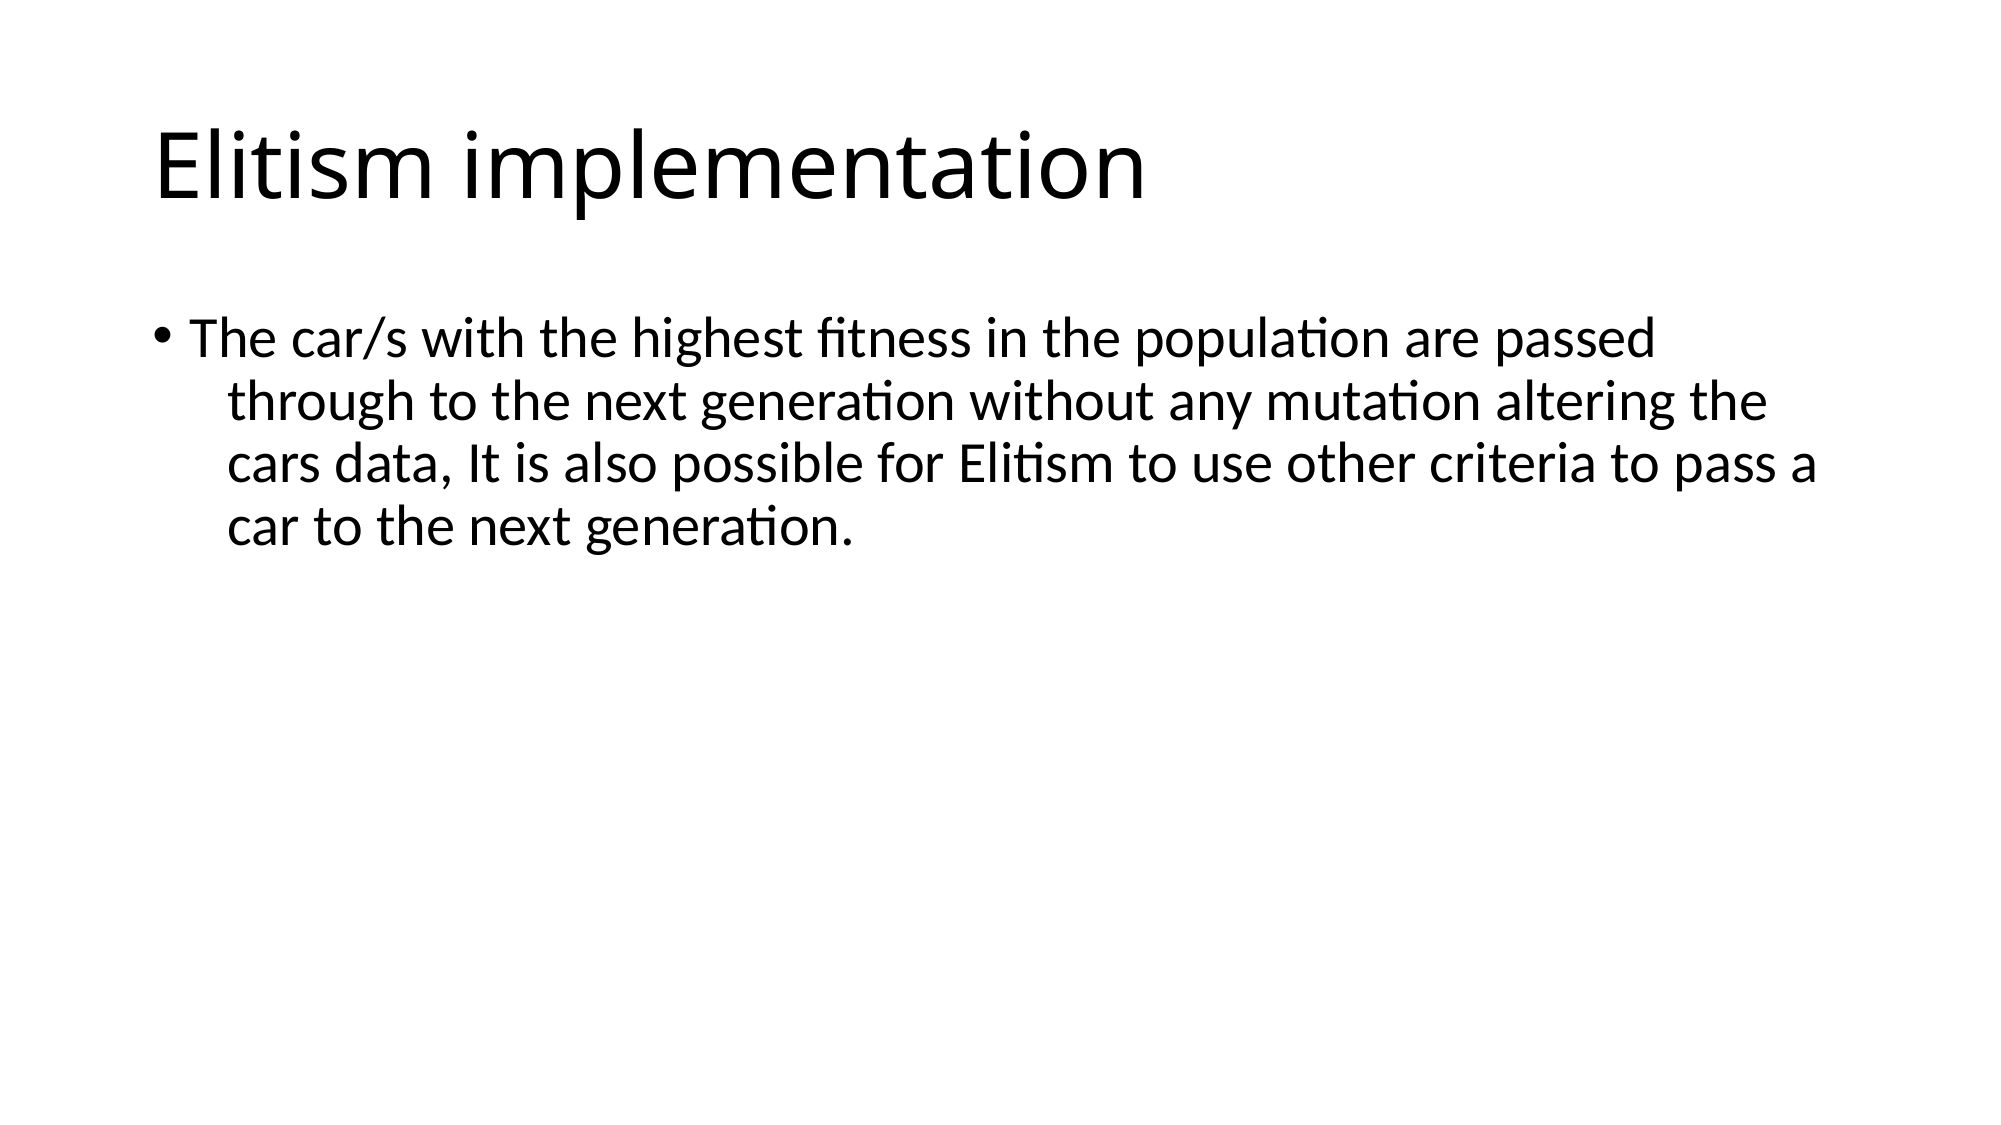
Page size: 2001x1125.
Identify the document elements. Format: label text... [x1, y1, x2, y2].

list The car/s with the highest fitness in the population are passed through to the next generation without any mutation altering the cars data, It is also possible for Elitism to use other criteria to pass a car to the next generation. [137, 299, 1863, 1014]
title Elitism implementation [137, 59, 1863, 278]
